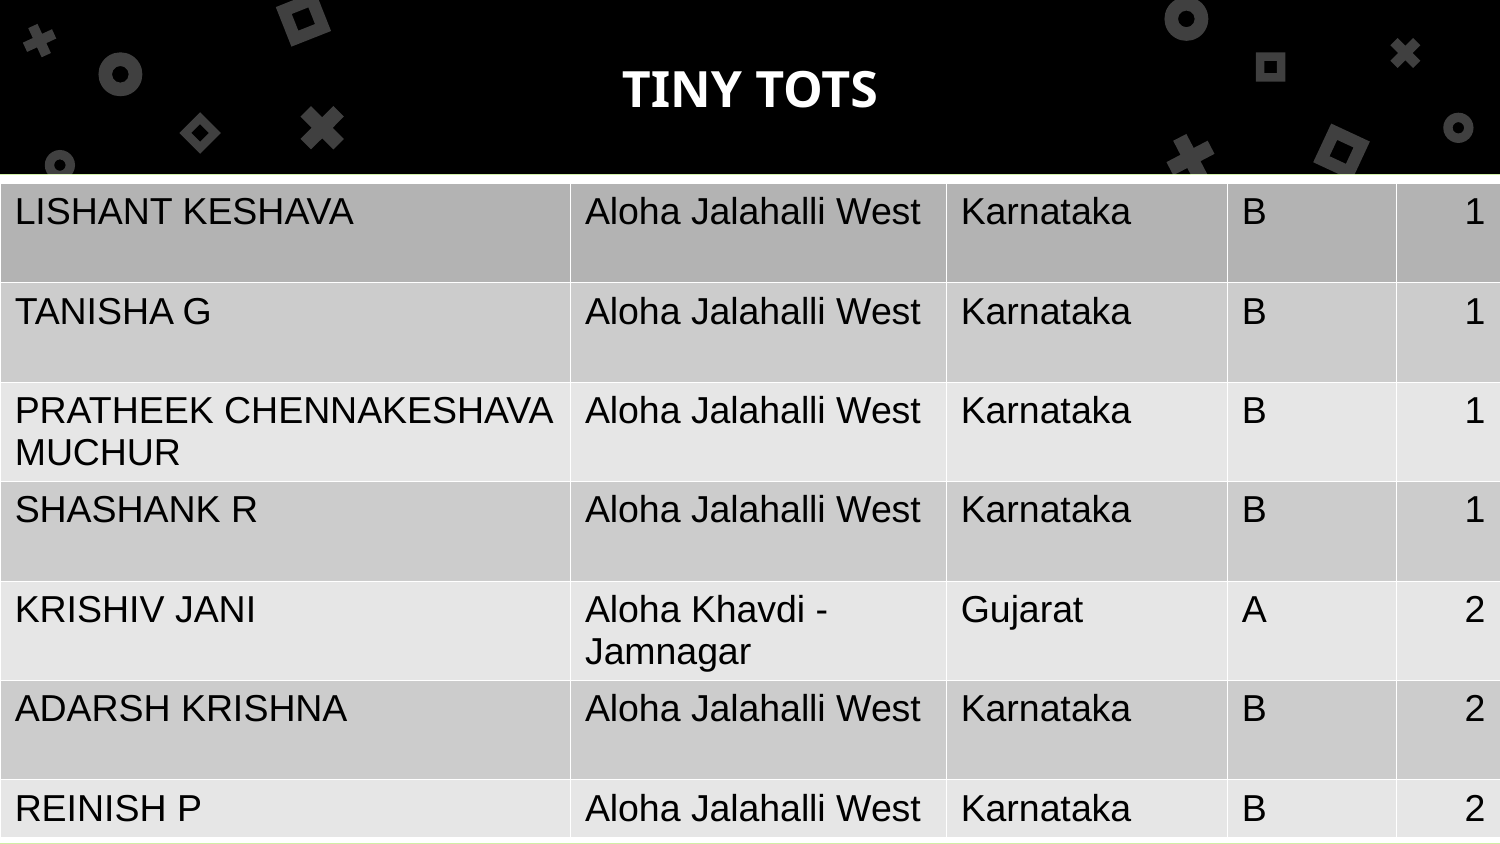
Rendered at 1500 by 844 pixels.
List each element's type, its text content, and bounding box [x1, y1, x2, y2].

table_cell Aloha Jalahalli West [571, 482, 946, 581]
table_cell Aloha Jalahalli West [571, 681, 946, 779]
table_cell A [1228, 582, 1396, 680]
table_cell B [1228, 681, 1396, 779]
table_cell 1 [1397, 383, 1500, 481]
table_cell B [1228, 383, 1396, 481]
table_cell 1 [1397, 482, 1500, 581]
table_cell 2 [1397, 780, 1500, 837]
table_cell Gujarat [947, 582, 1227, 680]
table_cell PRATHEEK CHENNAKESHAVA MUCHUR [1, 383, 570, 481]
table_cell REINISH P [1, 780, 570, 837]
table_cell Aloha Jalahalli West [571, 383, 946, 481]
table_cell ADARSH KRISHNA [1, 681, 570, 779]
table_cell B [1228, 482, 1396, 581]
table_cell KRISHIV JANI [1, 582, 570, 680]
table_cell 2 [1397, 681, 1500, 779]
table_cell B [1228, 780, 1396, 837]
table_cell Karnataka [947, 681, 1227, 779]
table_cell Aloha Khavdi - Jamnagar [571, 582, 946, 680]
table_cell Karnataka [947, 283, 1227, 382]
text_box TINY TOTS [75, 0, 1425, 175]
table_cell Aloha Jalahalli West [571, 780, 946, 837]
table_cell Karnataka [947, 482, 1227, 581]
table_cell 2 [1397, 582, 1500, 680]
table_cell TANISHA G [1, 283, 570, 382]
table_header Karnataka [947, 184, 1227, 282]
table_header B [1228, 184, 1396, 282]
table_header 1 [1397, 184, 1500, 282]
table_cell Karnataka [947, 780, 1227, 837]
table_cell Karnataka [947, 383, 1227, 481]
table_cell Aloha Jalahalli West [571, 283, 946, 382]
table_header LISHANT KESHAVA [1, 184, 570, 282]
table_cell B [1228, 283, 1396, 382]
table_header Aloha Jalahalli West [571, 184, 946, 282]
table_cell SHASHANK R [1, 482, 570, 581]
table_cell 1 [1397, 283, 1500, 382]
